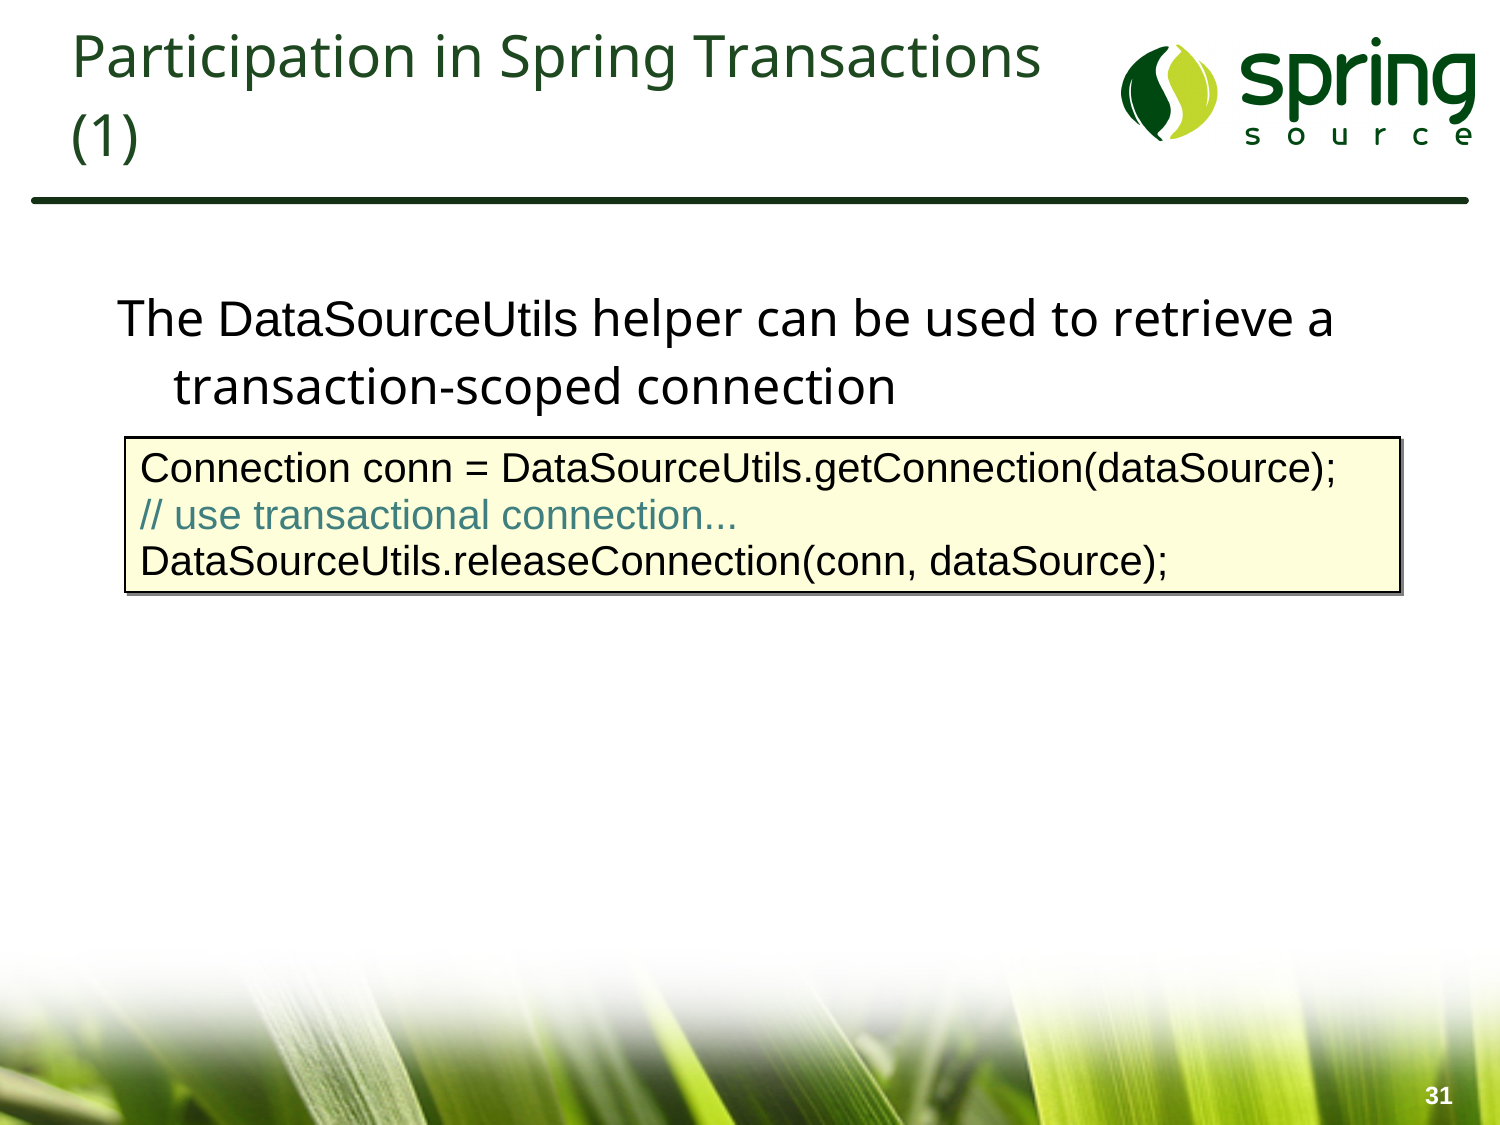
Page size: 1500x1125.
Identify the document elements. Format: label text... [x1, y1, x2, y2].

title Participation in Spring Transactions (1) [56, 13, 1089, 176]
text_box Connection conn = DataSourceUtils.getConnection(dataSource); // use transactional connection... DataSourceUtils.releaseConnection(conn, dataSource); [125, 437, 1401, 593]
picture [1121, 37, 1475, 145]
list The DataSourceUtils helper can be used to retrieve a transaction-scoped connection [103, 275, 1394, 938]
picture [0, 944, 1500, 1125]
